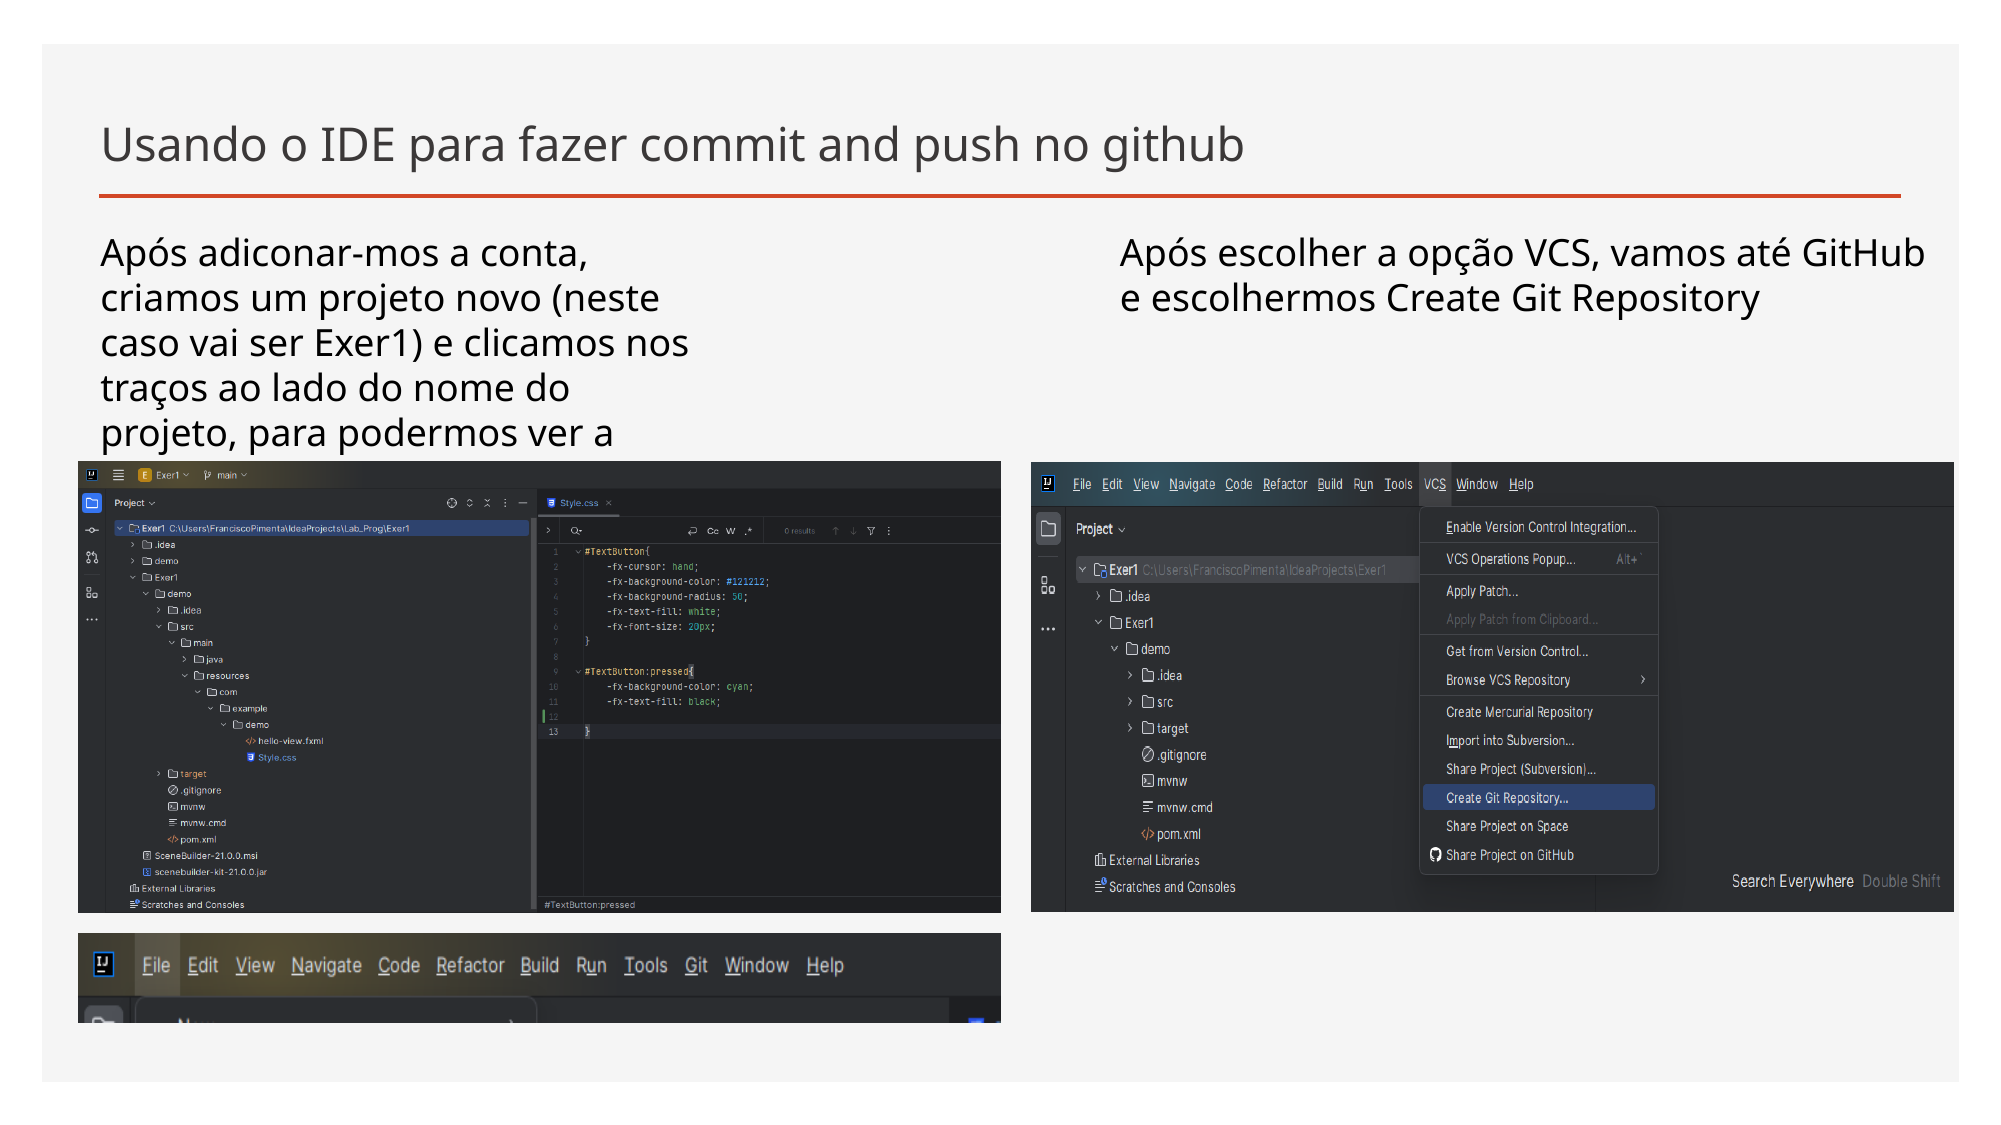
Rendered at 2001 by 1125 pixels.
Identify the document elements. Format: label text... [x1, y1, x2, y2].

text_box Após adiconar-mos a conta, criamos um projeto novo (neste caso vai ser Exer1) e clicamos nos traços ao lado do nome do projeto, para podermos ver a opção VCS. [85, 221, 732, 461]
title Usando o IDE para fazer commit and push no github [85, 73, 1496, 179]
picture [78, 461, 1001, 913]
text_box Após escolher a opção VCS, vamos até GitHub e escolhermos Create Git Repository [1105, 221, 1954, 328]
picture [1031, 462, 1954, 912]
picture [78, 933, 1001, 1023]
